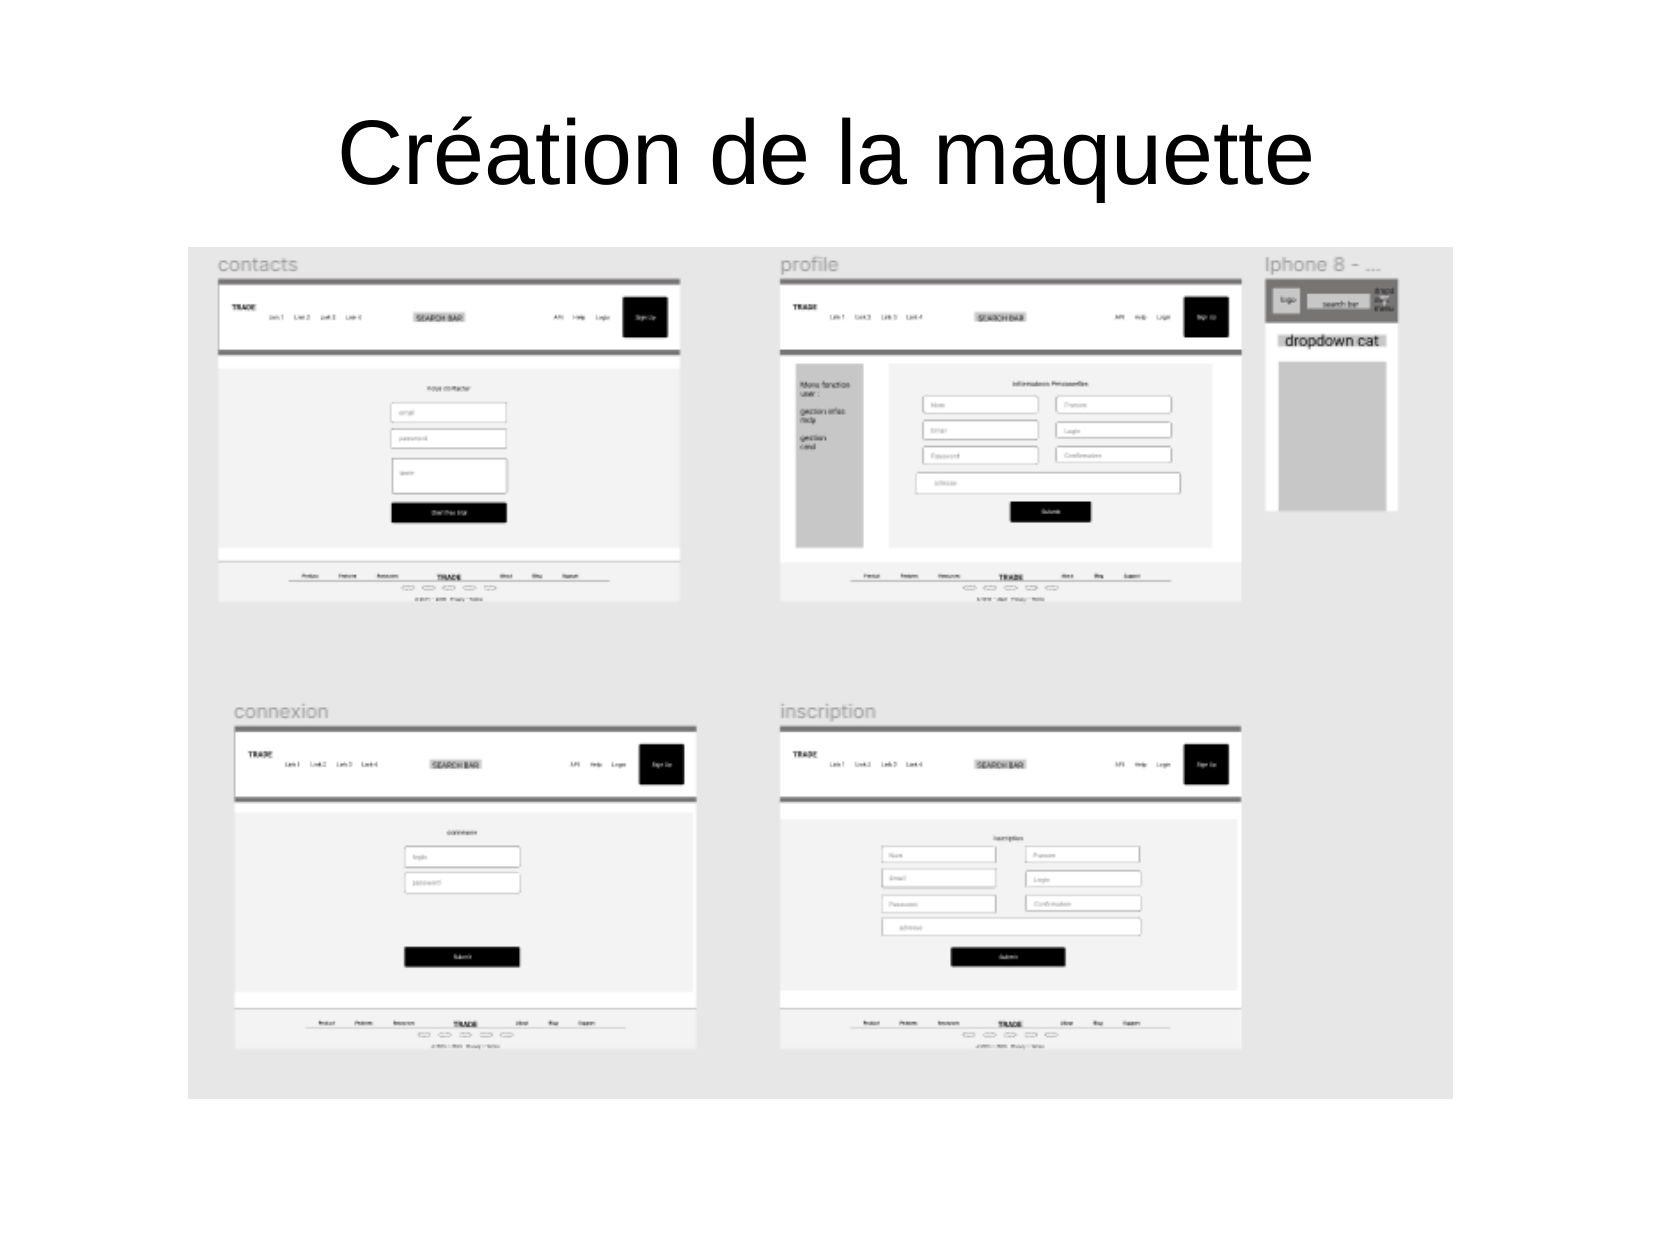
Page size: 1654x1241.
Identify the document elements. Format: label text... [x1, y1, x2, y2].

picture [188, 247, 1453, 1099]
title Création de la maquette [82, 49, 1571, 257]
